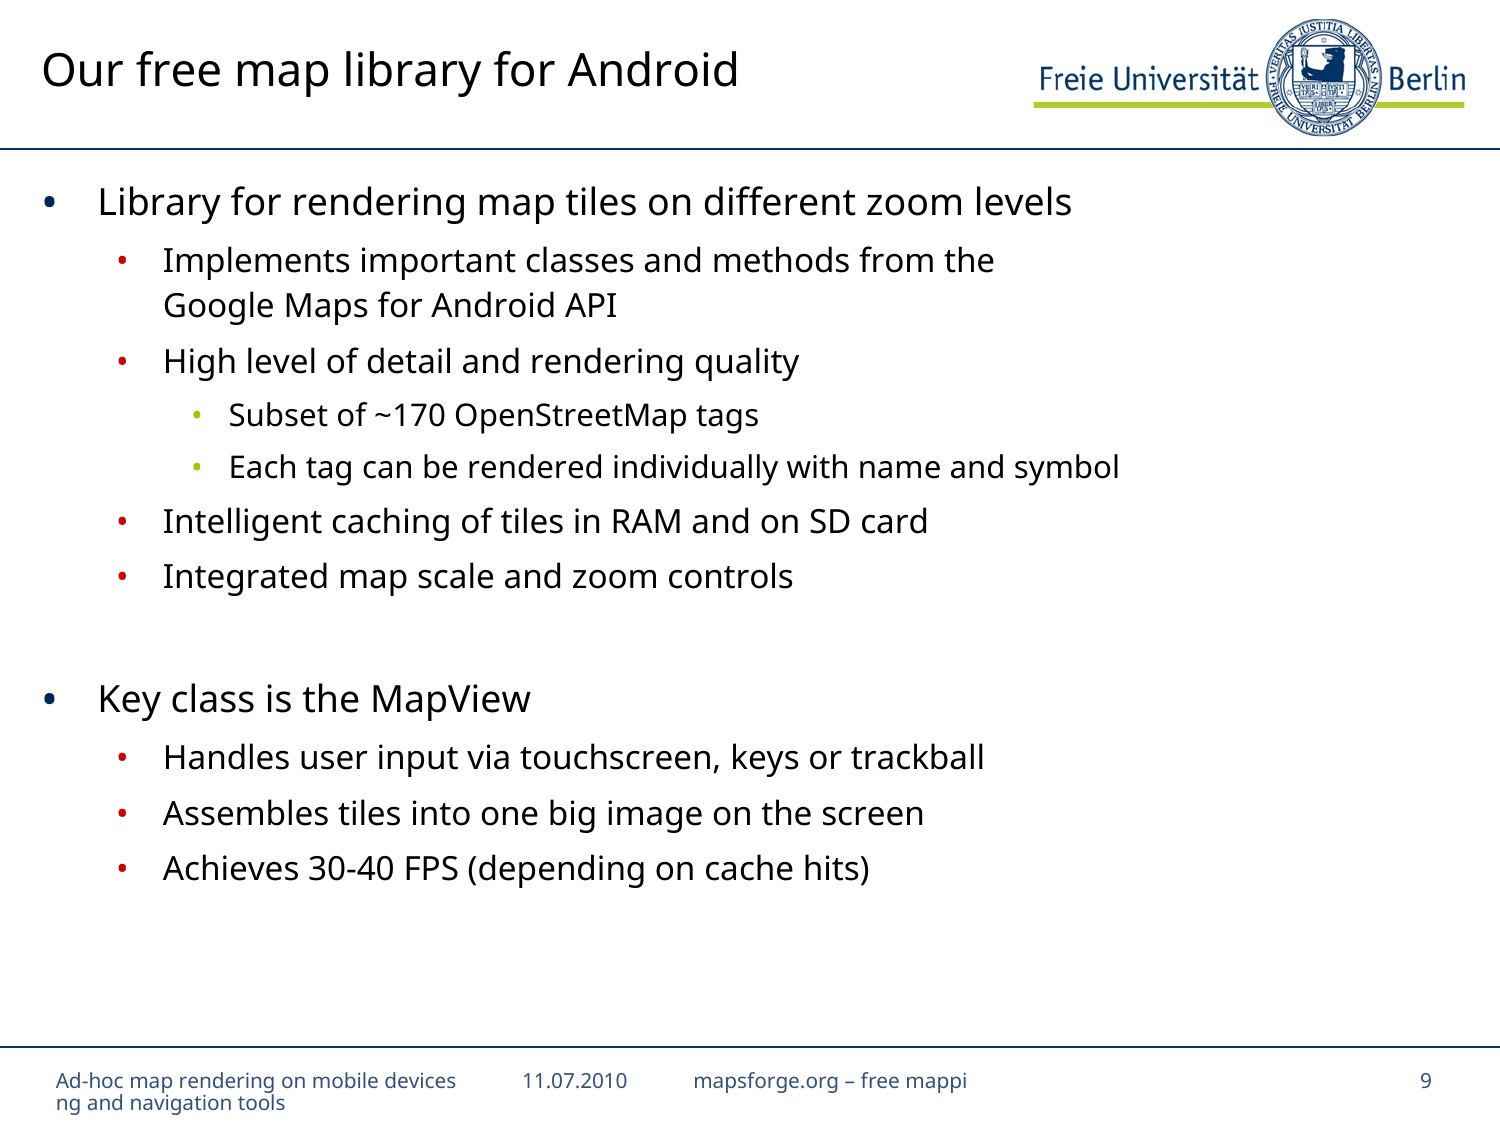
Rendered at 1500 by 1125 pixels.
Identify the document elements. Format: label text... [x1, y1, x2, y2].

title Our free map library for Android [41, 0, 1016, 138]
list Library for rendering map tiles on different zoom levels Implements important classes and methods from the Google Maps for Android API High level of detail and rendering quality Subset of ~170 OpenStreetMap tags Each tag can be rendered individually with name and symbol Intelligent caching of tiles in RAM and on SD card Integrated map scale and zoom controls Key class is the MapView Handles user input via touchscreen, keys or trackball Assembles tiles into one big image on the screen Achieves 30-40 FPS (depending on cache hits) [41, 175, 1447, 919]
picture [1033, 19, 1470, 137]
